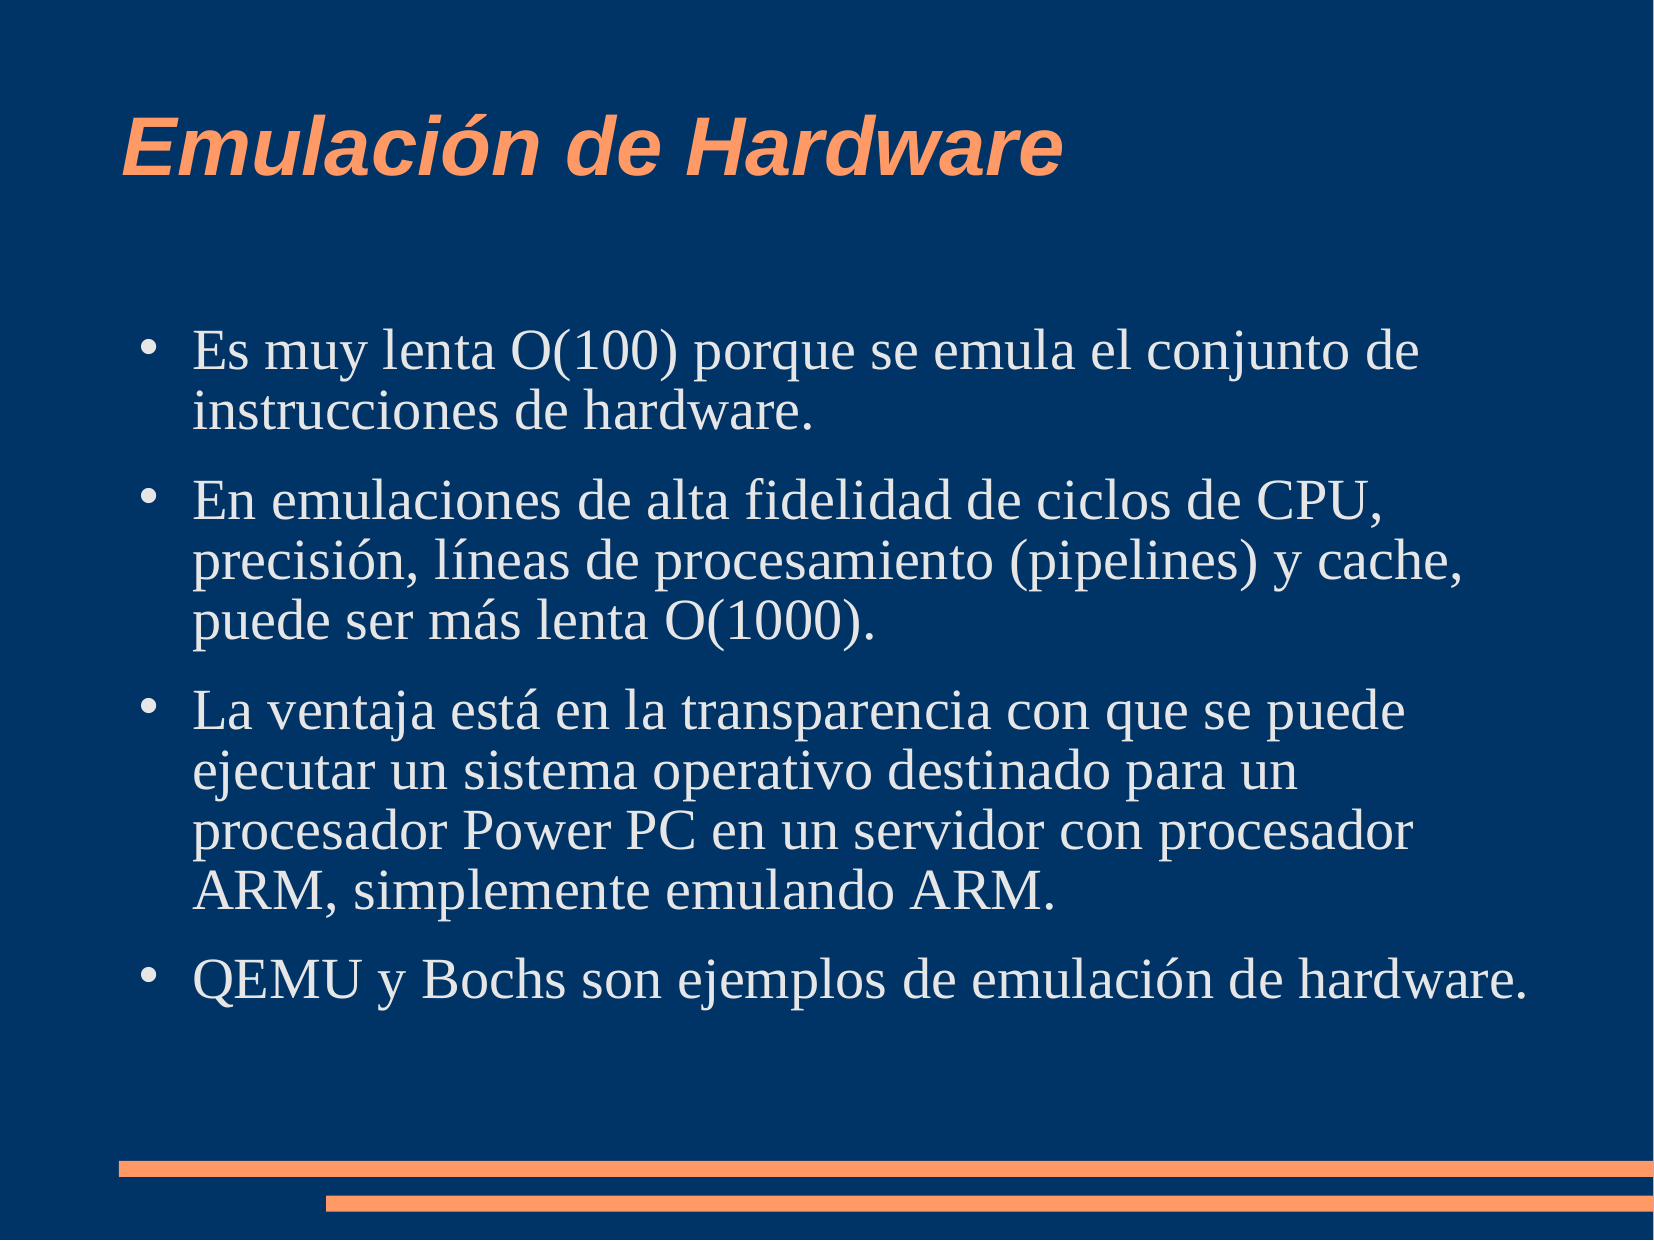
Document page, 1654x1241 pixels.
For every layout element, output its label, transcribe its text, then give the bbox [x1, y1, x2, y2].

list Es muy lenta O(100) porque se emula el conjunto de instrucciones de hardware. En emulaciones de alta fidelidad de ciclos de CPU, precisión, líneas de procesamiento (pipelines) y cache, puede ser más lenta O(1000). La ventaja está en la transparencia con que se puede ejecutar un sistema operativo destinado para un procesador Power PC en un servidor con procesador ARM, simplemente emulando ARM. QEMU y Bochs son ejemplos de emulación de hardware. [121, 322, 1561, 1118]
title Emulación de Hardware [121, 46, 1534, 254]
